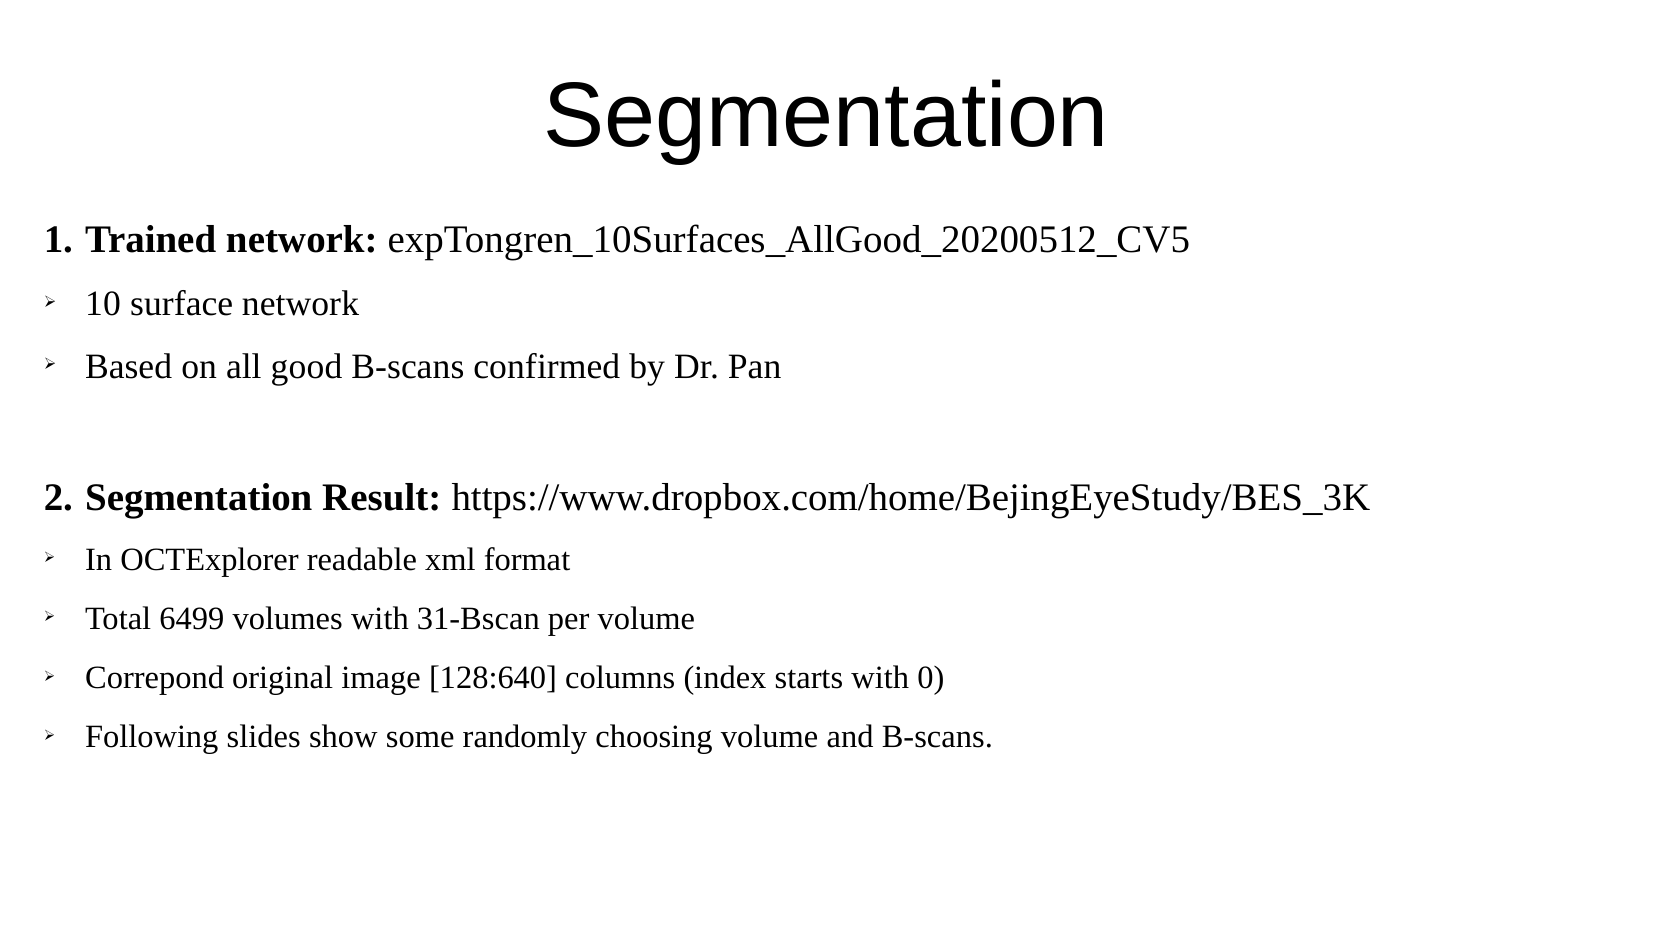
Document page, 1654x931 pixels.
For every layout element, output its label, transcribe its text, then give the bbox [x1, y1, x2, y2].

title Segmentation [82, 37, 1571, 193]
list Trained network: expTongren_10Surfaces_AllGood_20200512_CV5 10 surface network Based on all good B-scans confirmed by Dr. Pan Segmentation Result: https://www.dropbox.com/home/BejingEyeStudy/BES_3K In OCTExplorer readable xml format Total 6499 volumes with 31-Bscan per volume Correpond original image [128:640] columns (index starts with 0) Following slides show some randomly choosing volume and B-scans. [30, 217, 1651, 758]
